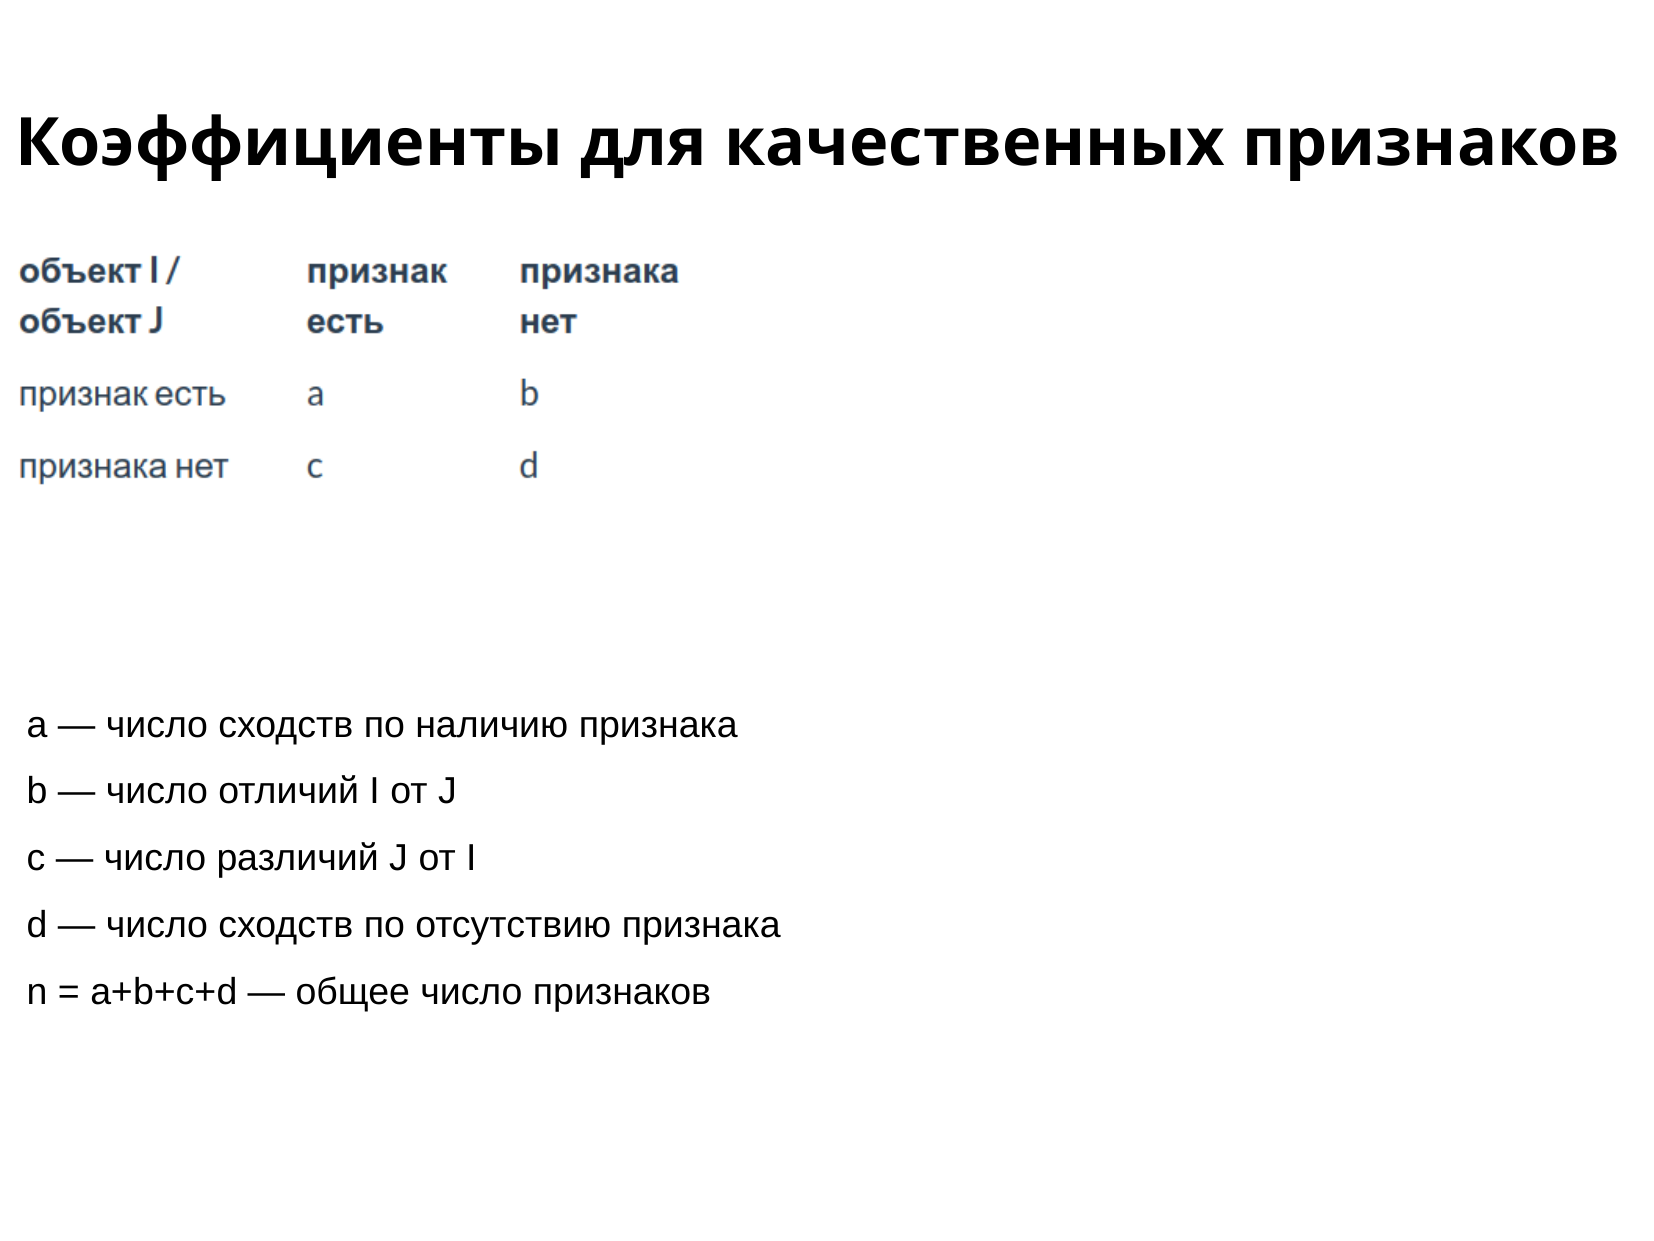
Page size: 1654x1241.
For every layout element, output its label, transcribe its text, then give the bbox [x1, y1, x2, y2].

picture [8, 250, 687, 497]
title Коэффициенты для качественных признаков [15, 19, 1636, 260]
text_box a — число сходств по наличию признака b — число отличий I от J c — число различий J от I d — число сходств по отсутствию признака n = a+b+c+d — общее число признаков [11, 695, 813, 1087]
